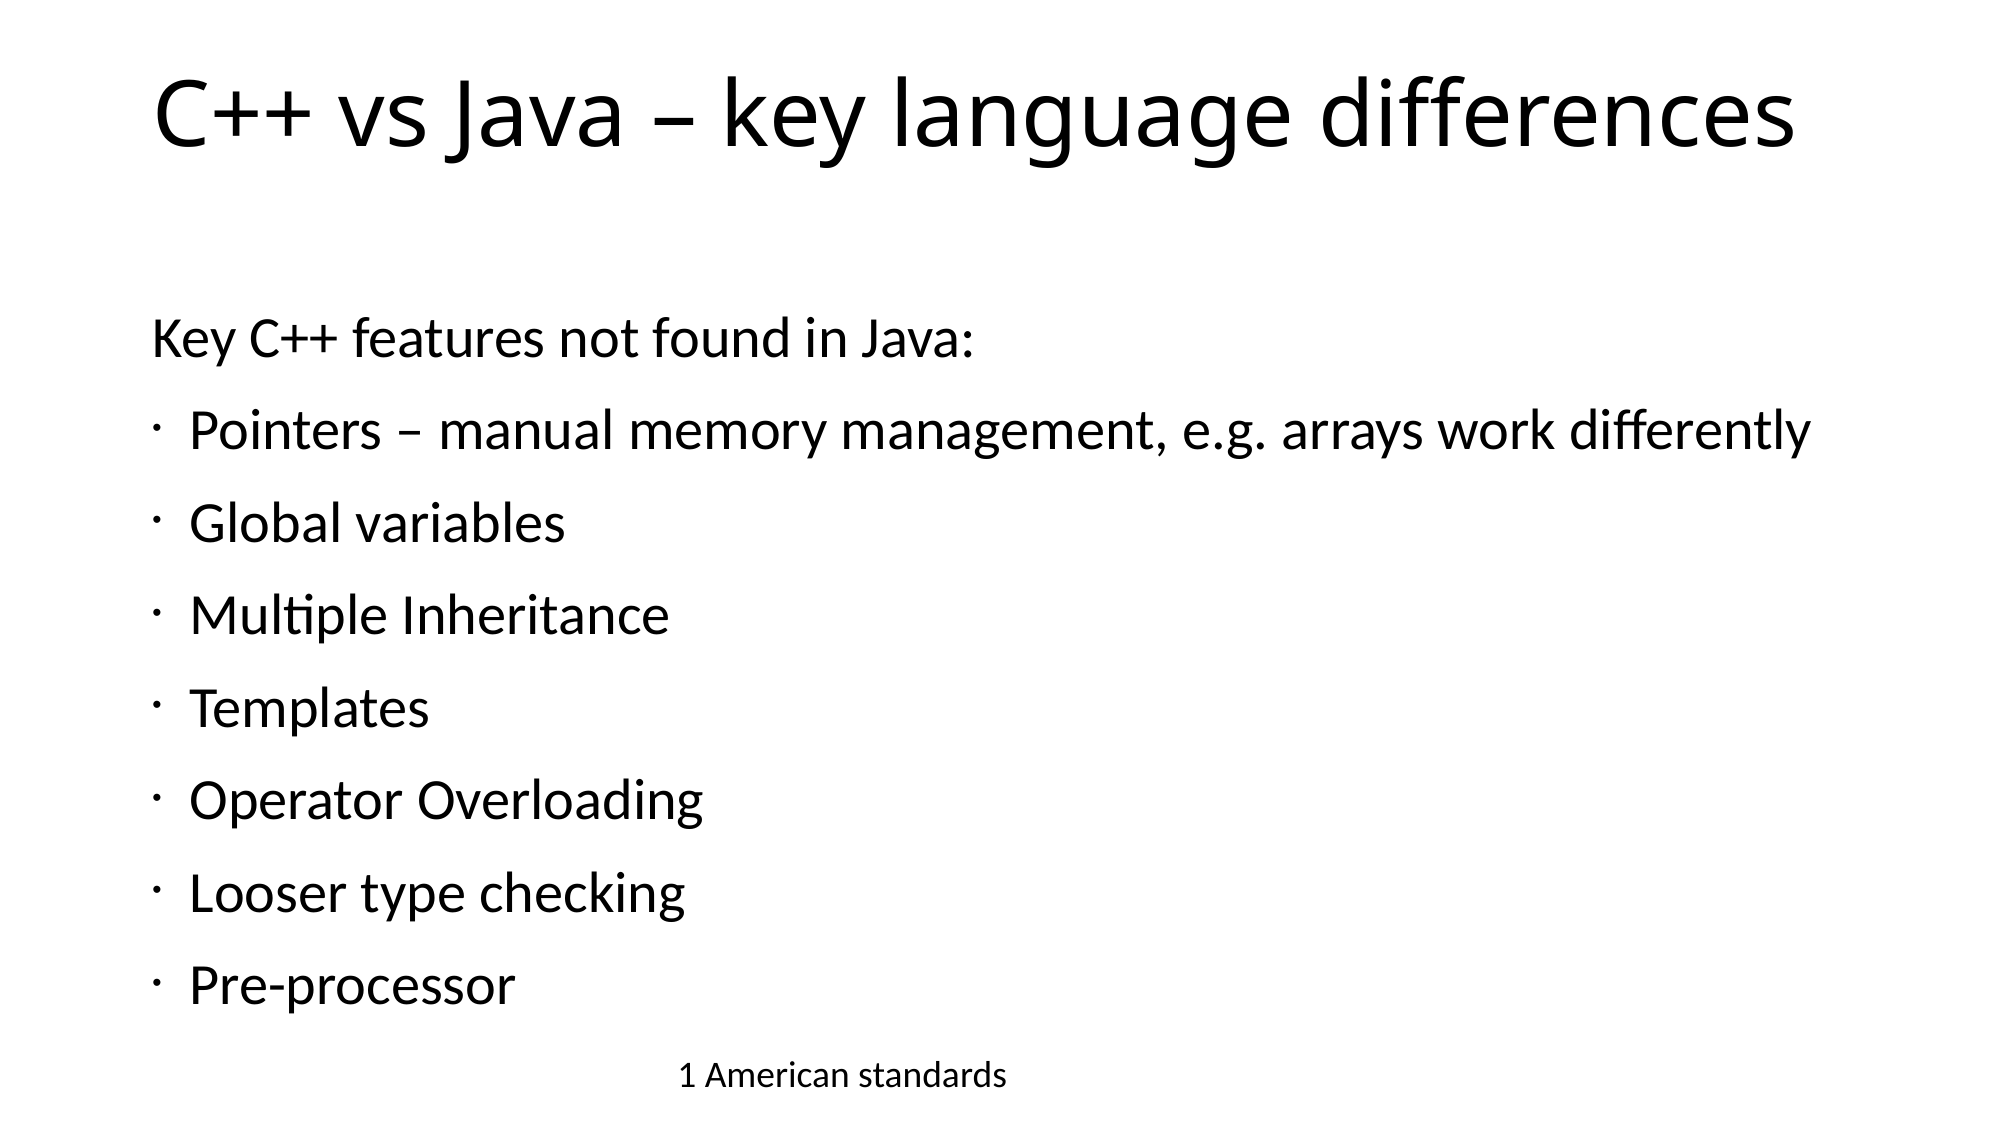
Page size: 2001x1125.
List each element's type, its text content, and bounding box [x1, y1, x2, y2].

title C++ vs Java – key language differences [137, 59, 1863, 278]
footer 1 American standards [662, 1042, 1338, 1103]
list Key C++ features not found in Java: Pointers – manual memory management, e.g. arrays work differently Global variables Multiple Inheritance Templates Operator Overloading Looser type checking Pre-processor [137, 299, 1863, 1014]
